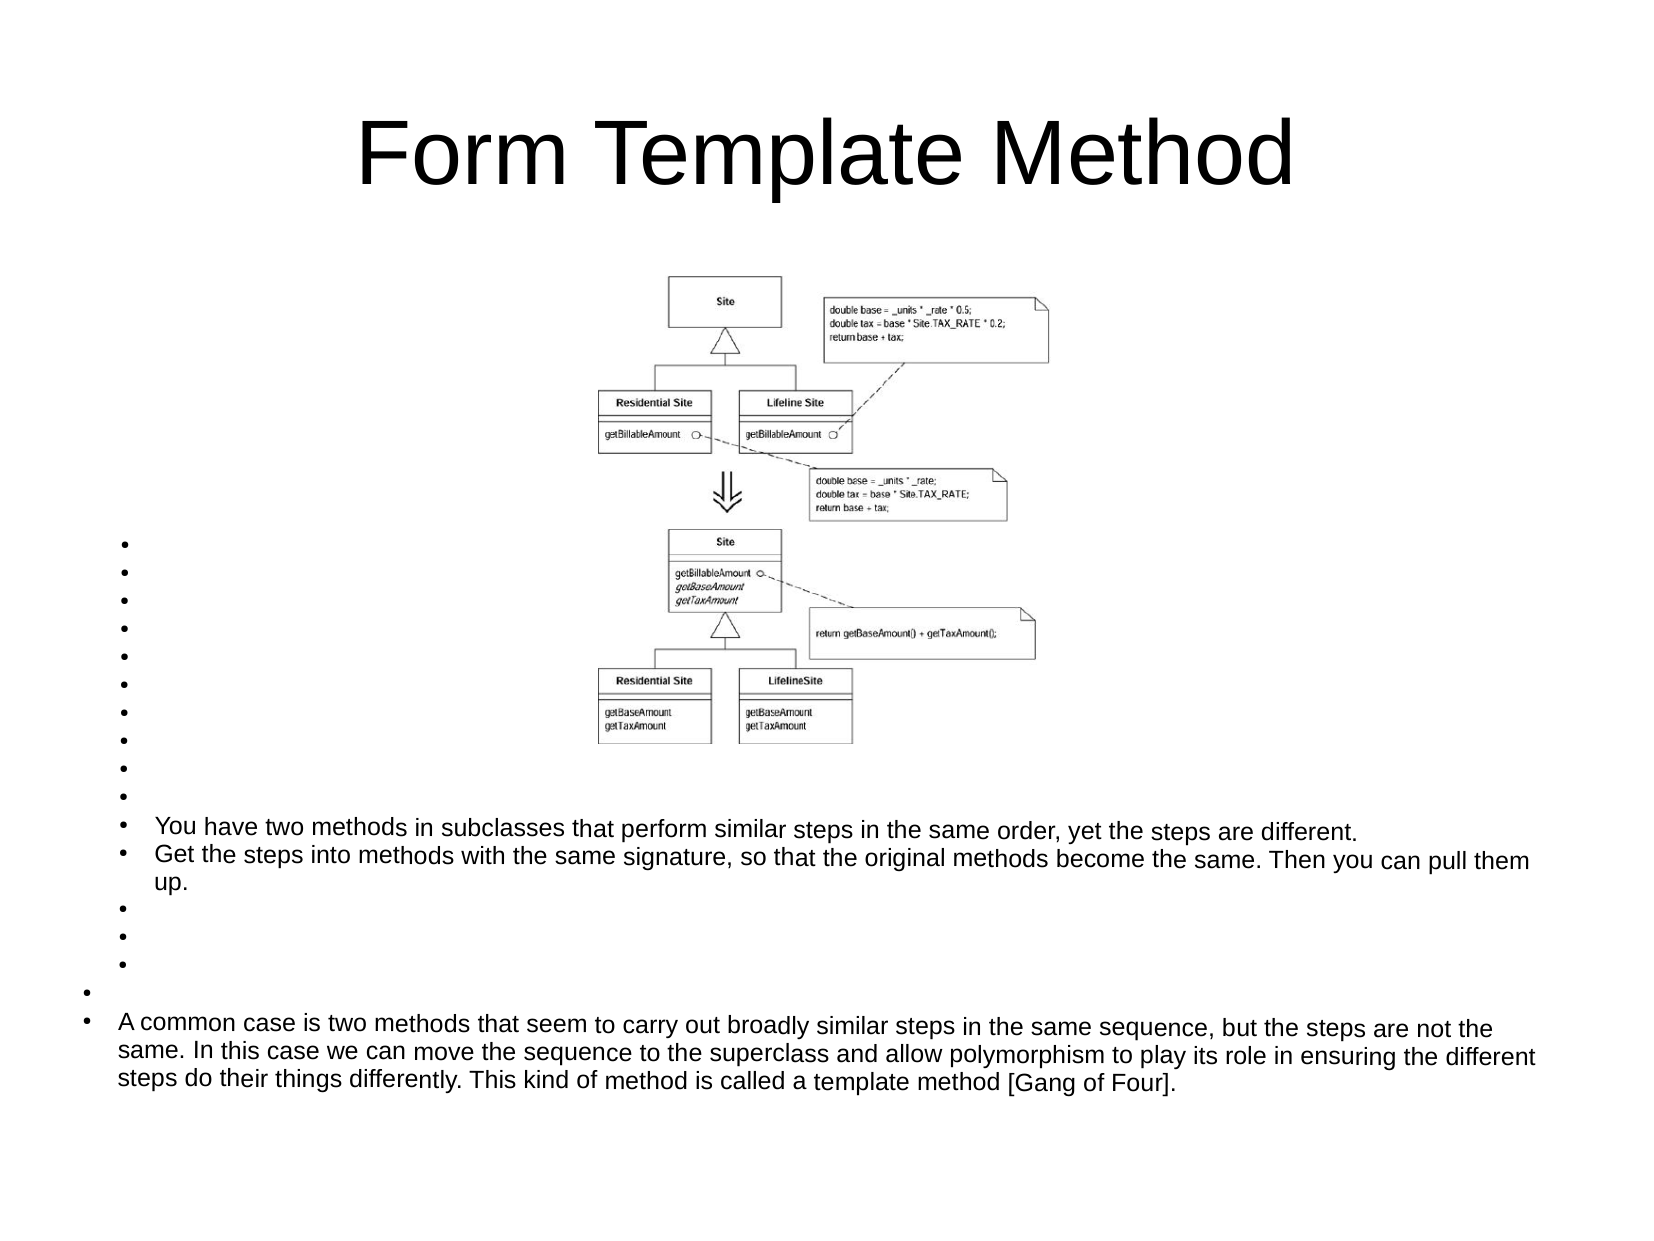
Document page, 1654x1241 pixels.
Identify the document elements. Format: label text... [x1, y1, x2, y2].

subtitle You have two methods in subclasses that perform similar steps in the same order, yet the steps are different. Get the steps into methods with the same signature, so that the original methods become the same. Then you can pull them up. A common case is two methods that seem to carry out broadly similar steps in the same sequence, but the steps are not the same. In this case we can move the sequence to the superclass and allow polymorphism to play its role in ensuring the different steps do their things differently. This kind of method is called a template method [Gang of Four]. [82, 534, 1548, 1097]
picture [529, 271, 1075, 768]
title Form Template Method [82, 49, 1571, 257]
